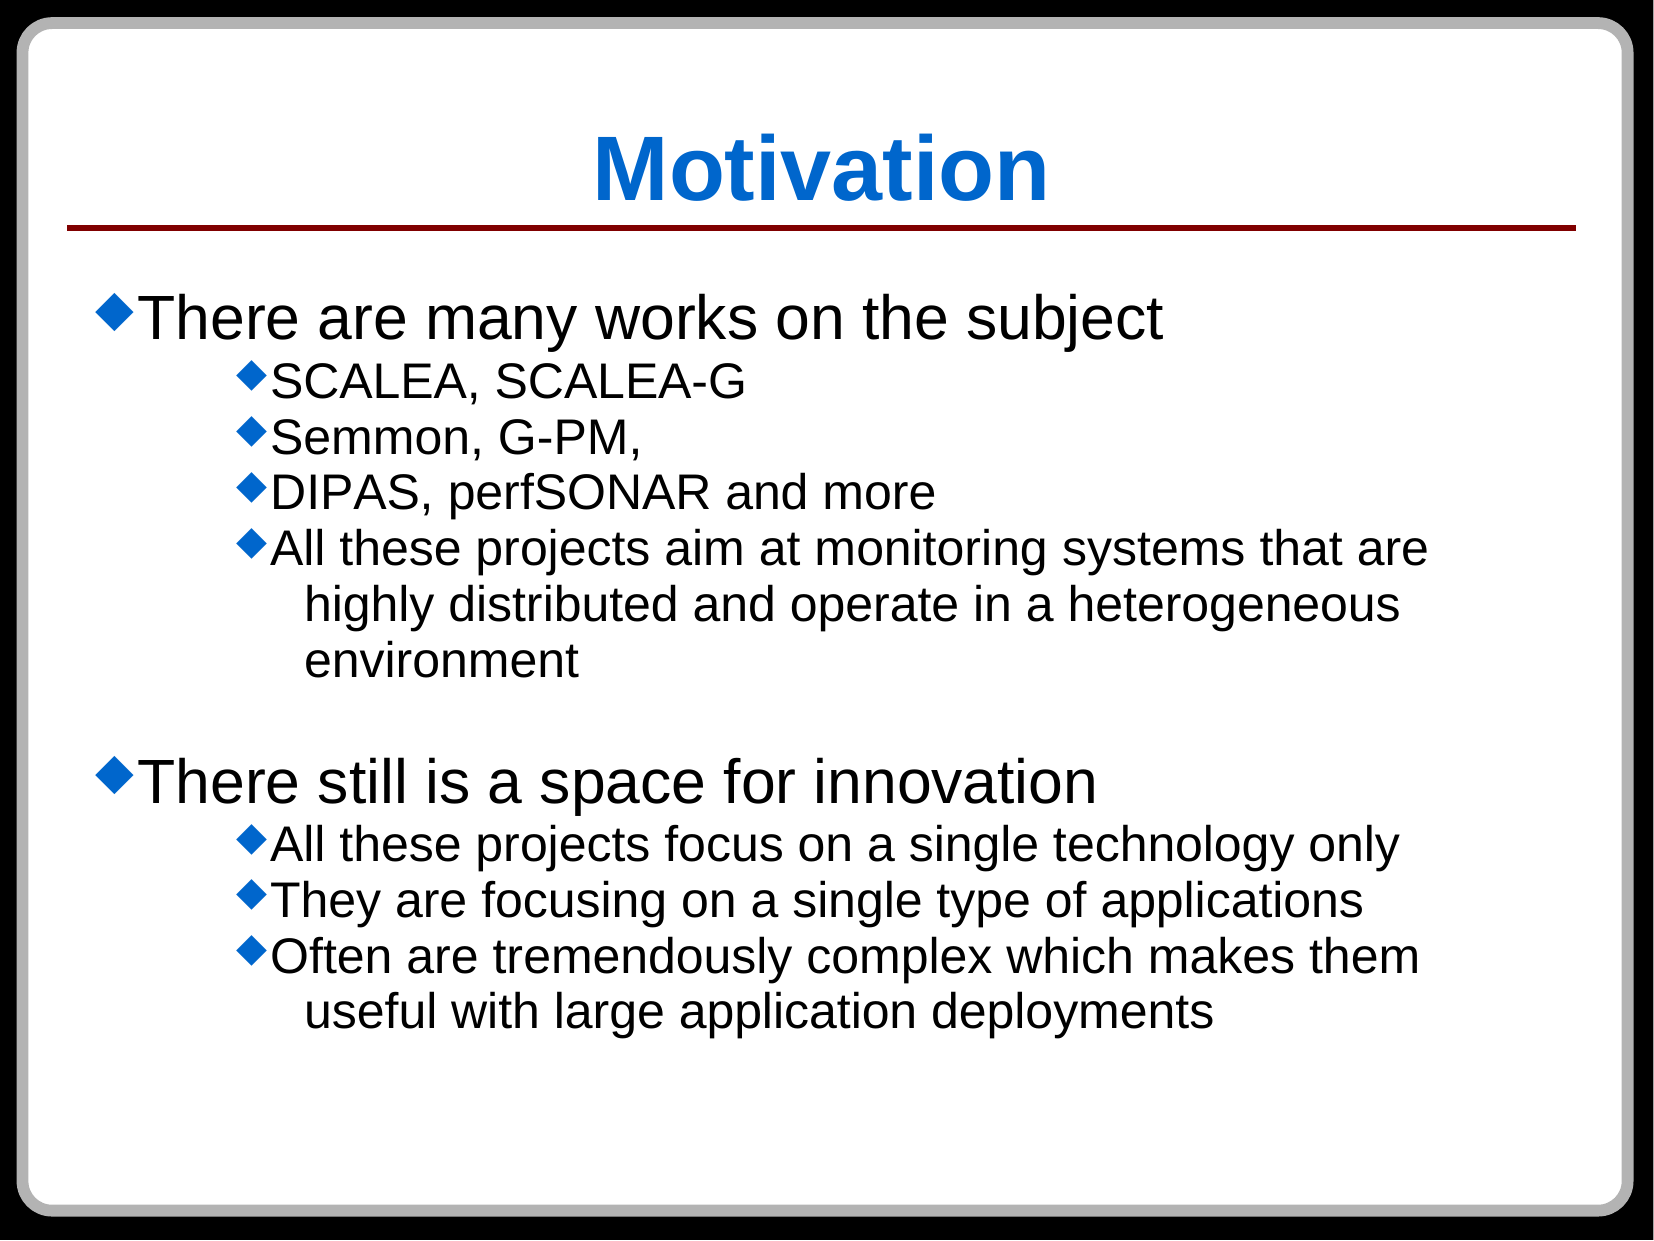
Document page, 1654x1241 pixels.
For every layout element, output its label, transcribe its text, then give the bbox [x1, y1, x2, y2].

list There are many works on the subject SCALEA, SCALEA-G Semmon, G-PM, DIPAS, perfSONAR and more All these projects aim at monitoring systems that are highly distributed and operate in a heterogeneous environment There still is a space for innovation All these projects focus on a single technology only They are focusing on a single type of applications Often are tremendously complex which makes them useful with large application deployments [91, 283, 1513, 1098]
title Motivation [67, 64, 1577, 272]
